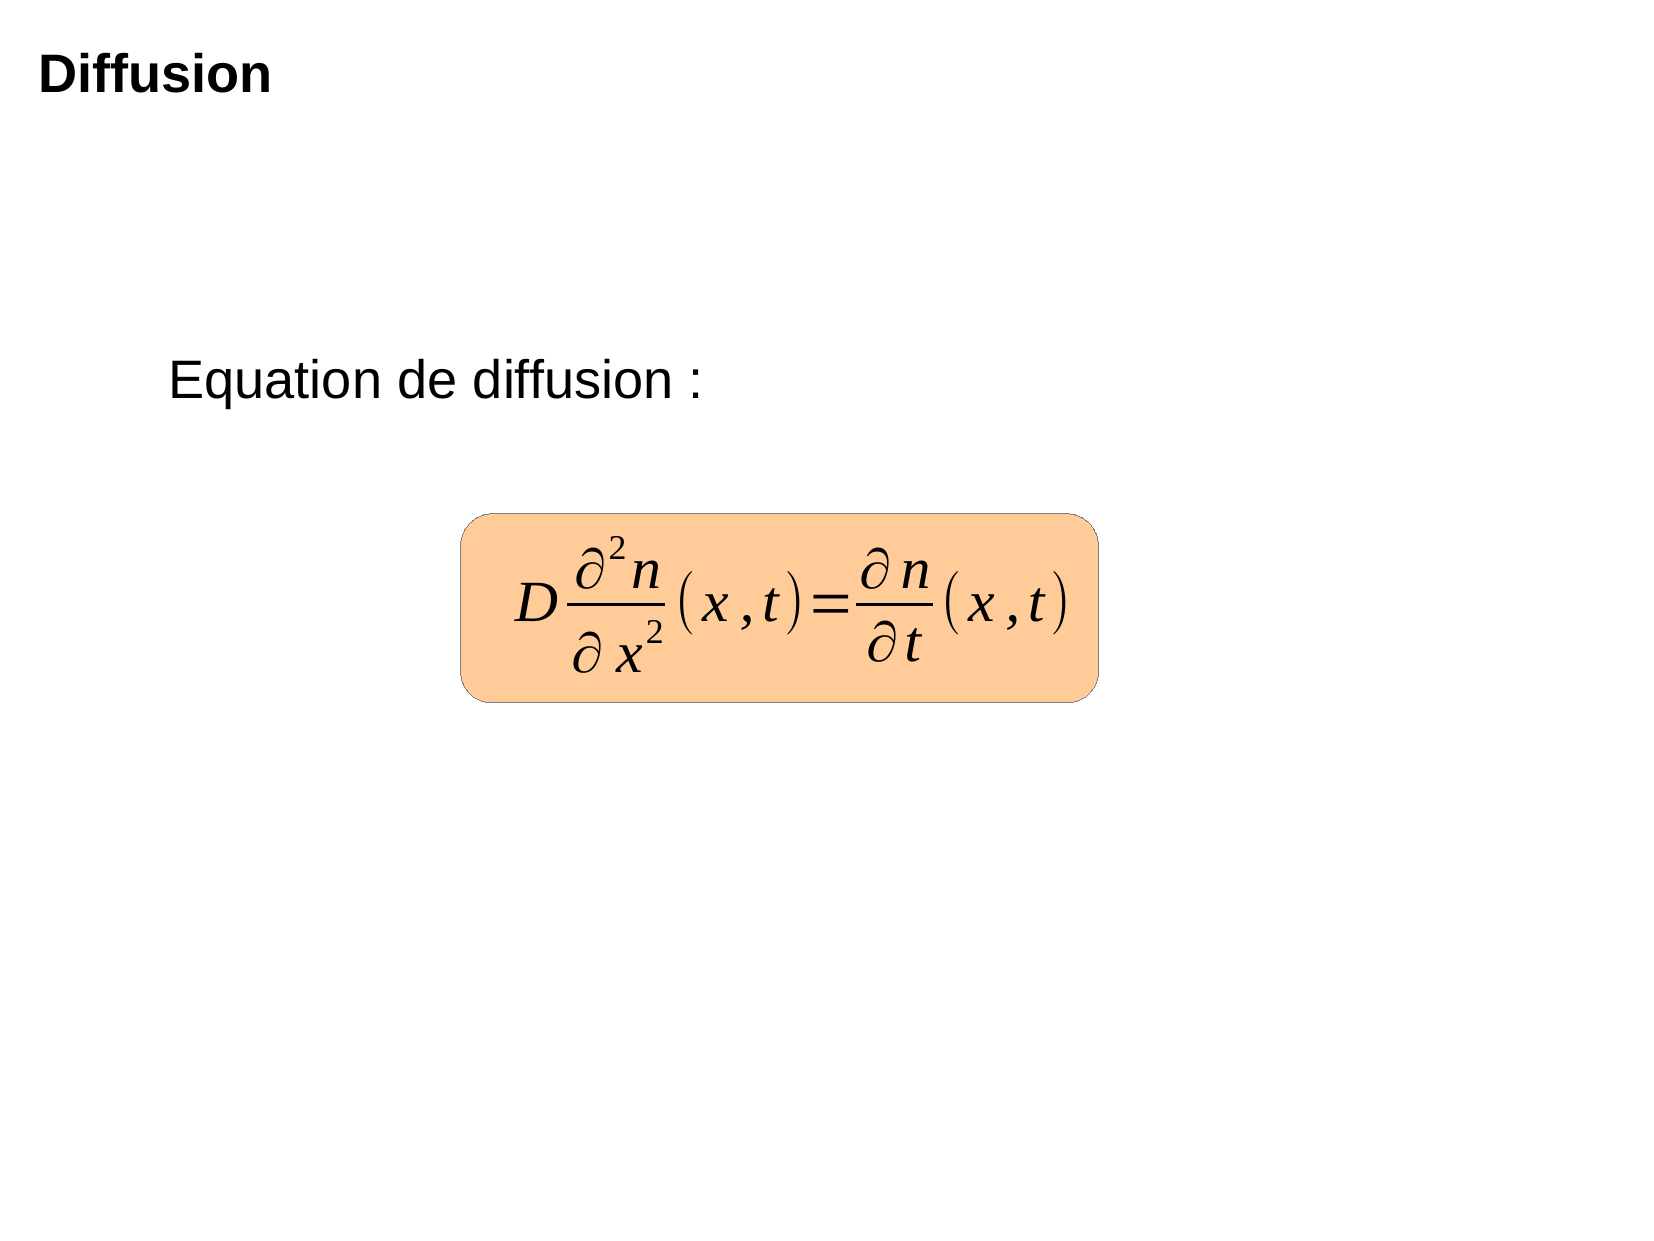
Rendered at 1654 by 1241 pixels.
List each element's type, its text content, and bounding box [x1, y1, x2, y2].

text_box [460, 513, 1099, 703]
text_box Equation de diffusion : [153, 342, 1229, 418]
chart [496, 526, 1087, 686]
text_box Diffusion [23, 35, 804, 113]
